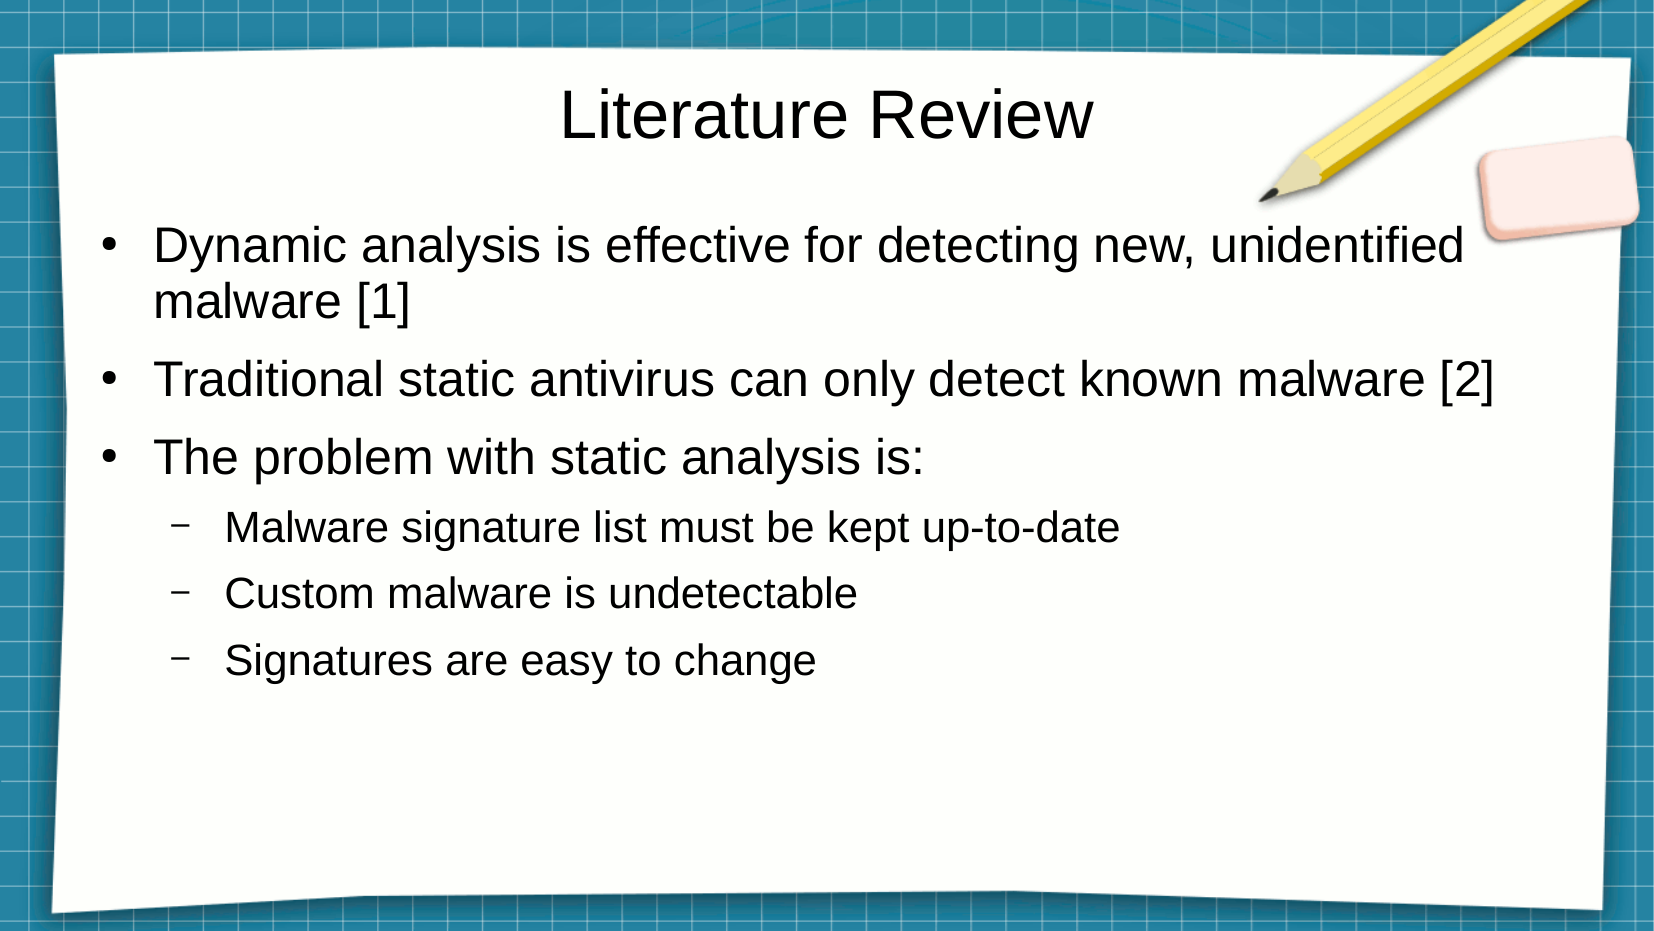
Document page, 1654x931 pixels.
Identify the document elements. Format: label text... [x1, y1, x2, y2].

list Dynamic analysis is effective for detecting new, unidentified malware [1] Traditional static antivirus can only detect known malware [2] The problem with static analysis is: Malware signature list must be kept up-to-date Custom malware is undetectable Signatures are easy to change [82, 217, 1571, 788]
title Literature Review [82, 37, 1571, 193]
picture [0, 0, 1654, 931]
